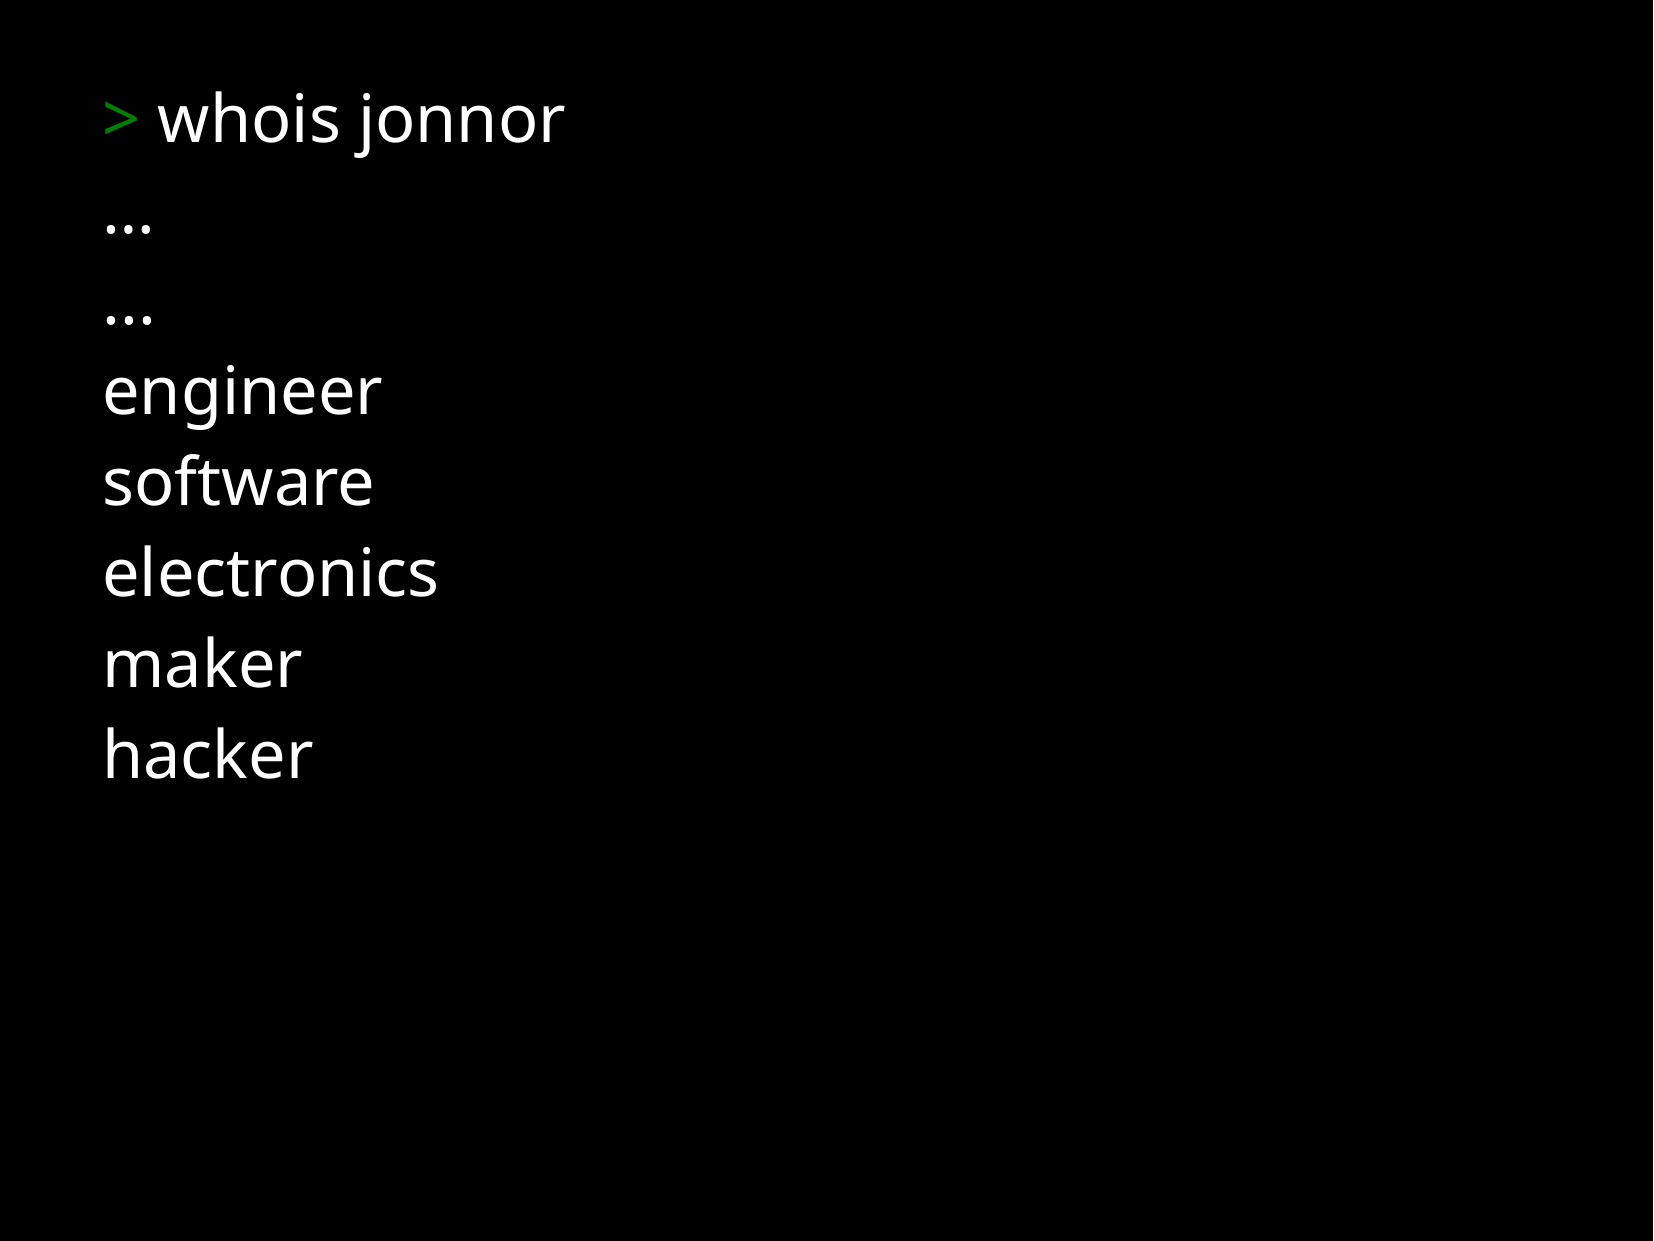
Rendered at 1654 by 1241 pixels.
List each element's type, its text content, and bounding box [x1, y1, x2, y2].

title > whois jonnor … ... engineer software electronics maker hacker [102, 74, 1591, 886]
